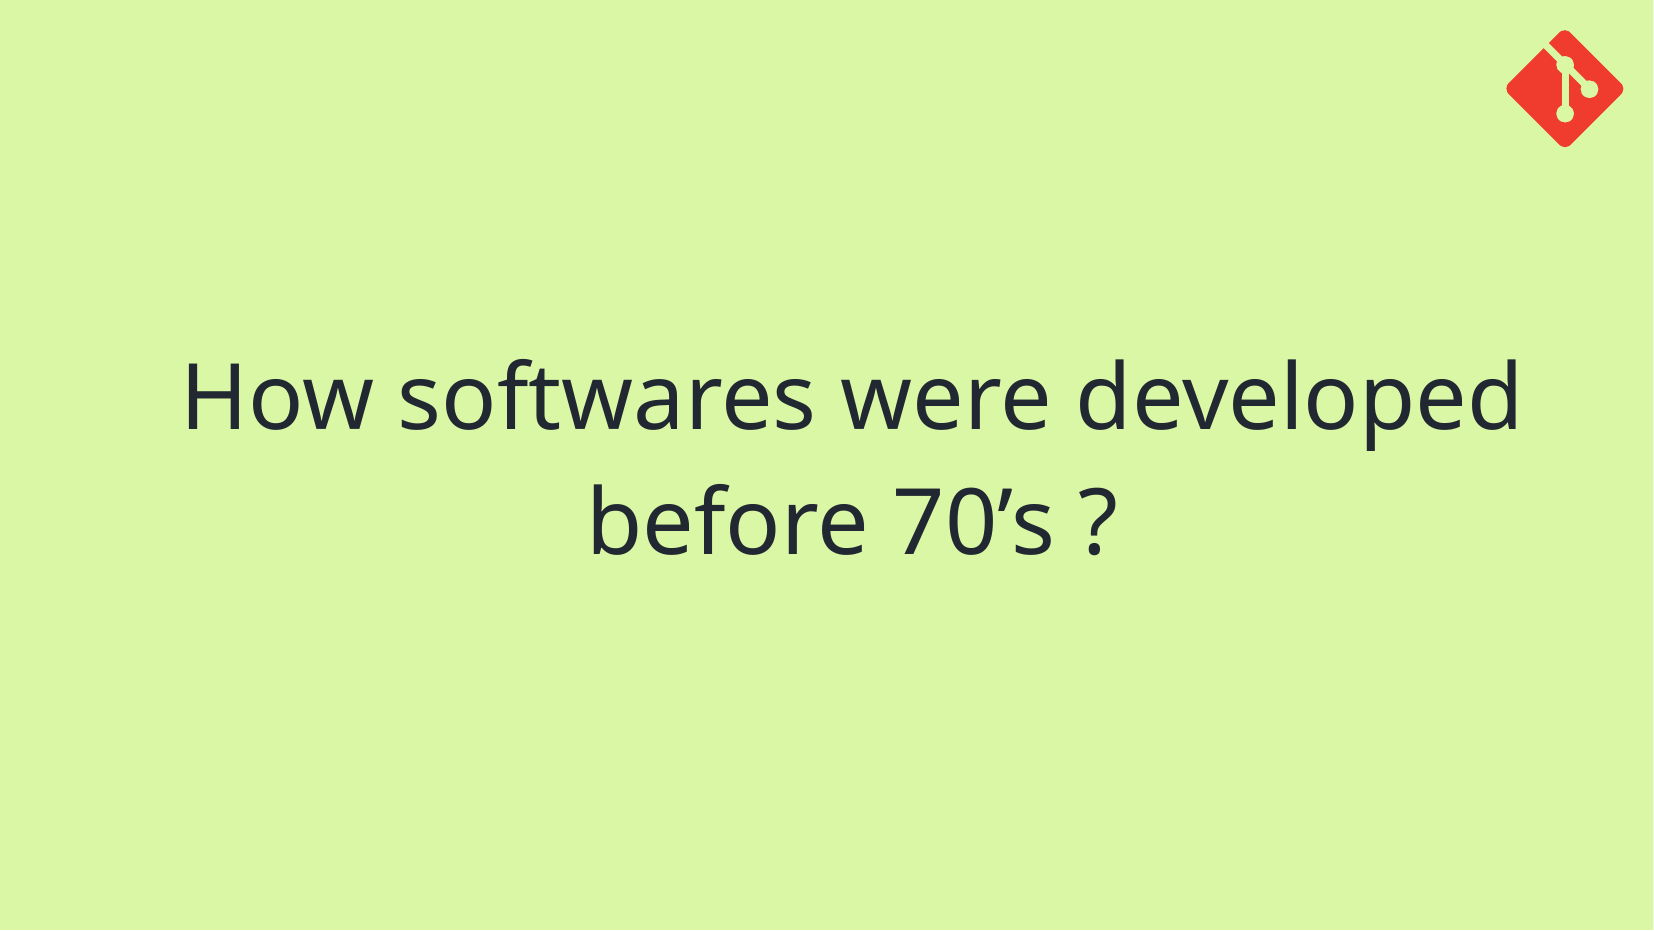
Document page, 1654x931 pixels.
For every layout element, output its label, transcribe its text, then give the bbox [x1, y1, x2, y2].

title How softwares were developed before 70’s ? [169, 116, 1536, 798]
picture [1505, 29, 1625, 148]
